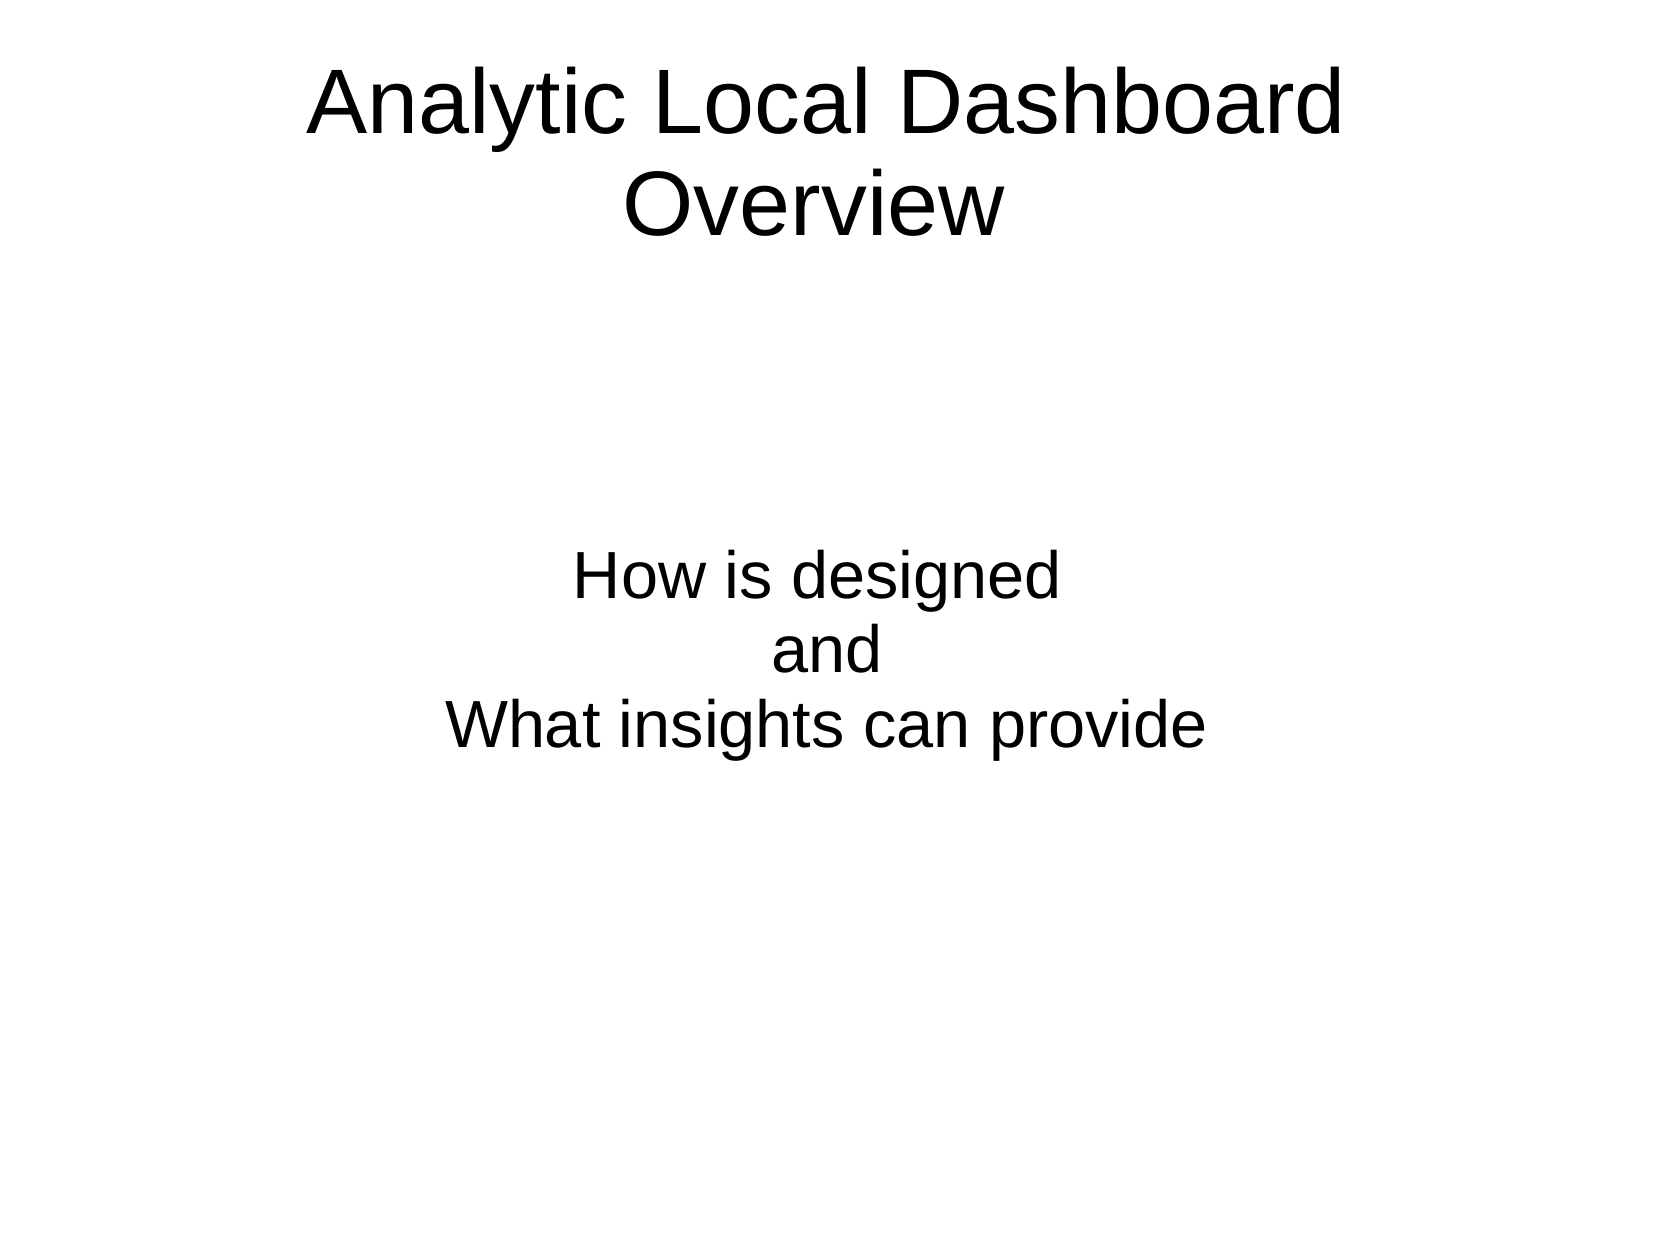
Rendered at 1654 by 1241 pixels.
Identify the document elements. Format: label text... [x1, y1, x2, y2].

title Analytic Local Dashboard Overview [82, 49, 1571, 257]
subtitle How is designed and What insights can provide [82, 290, 1571, 1010]
